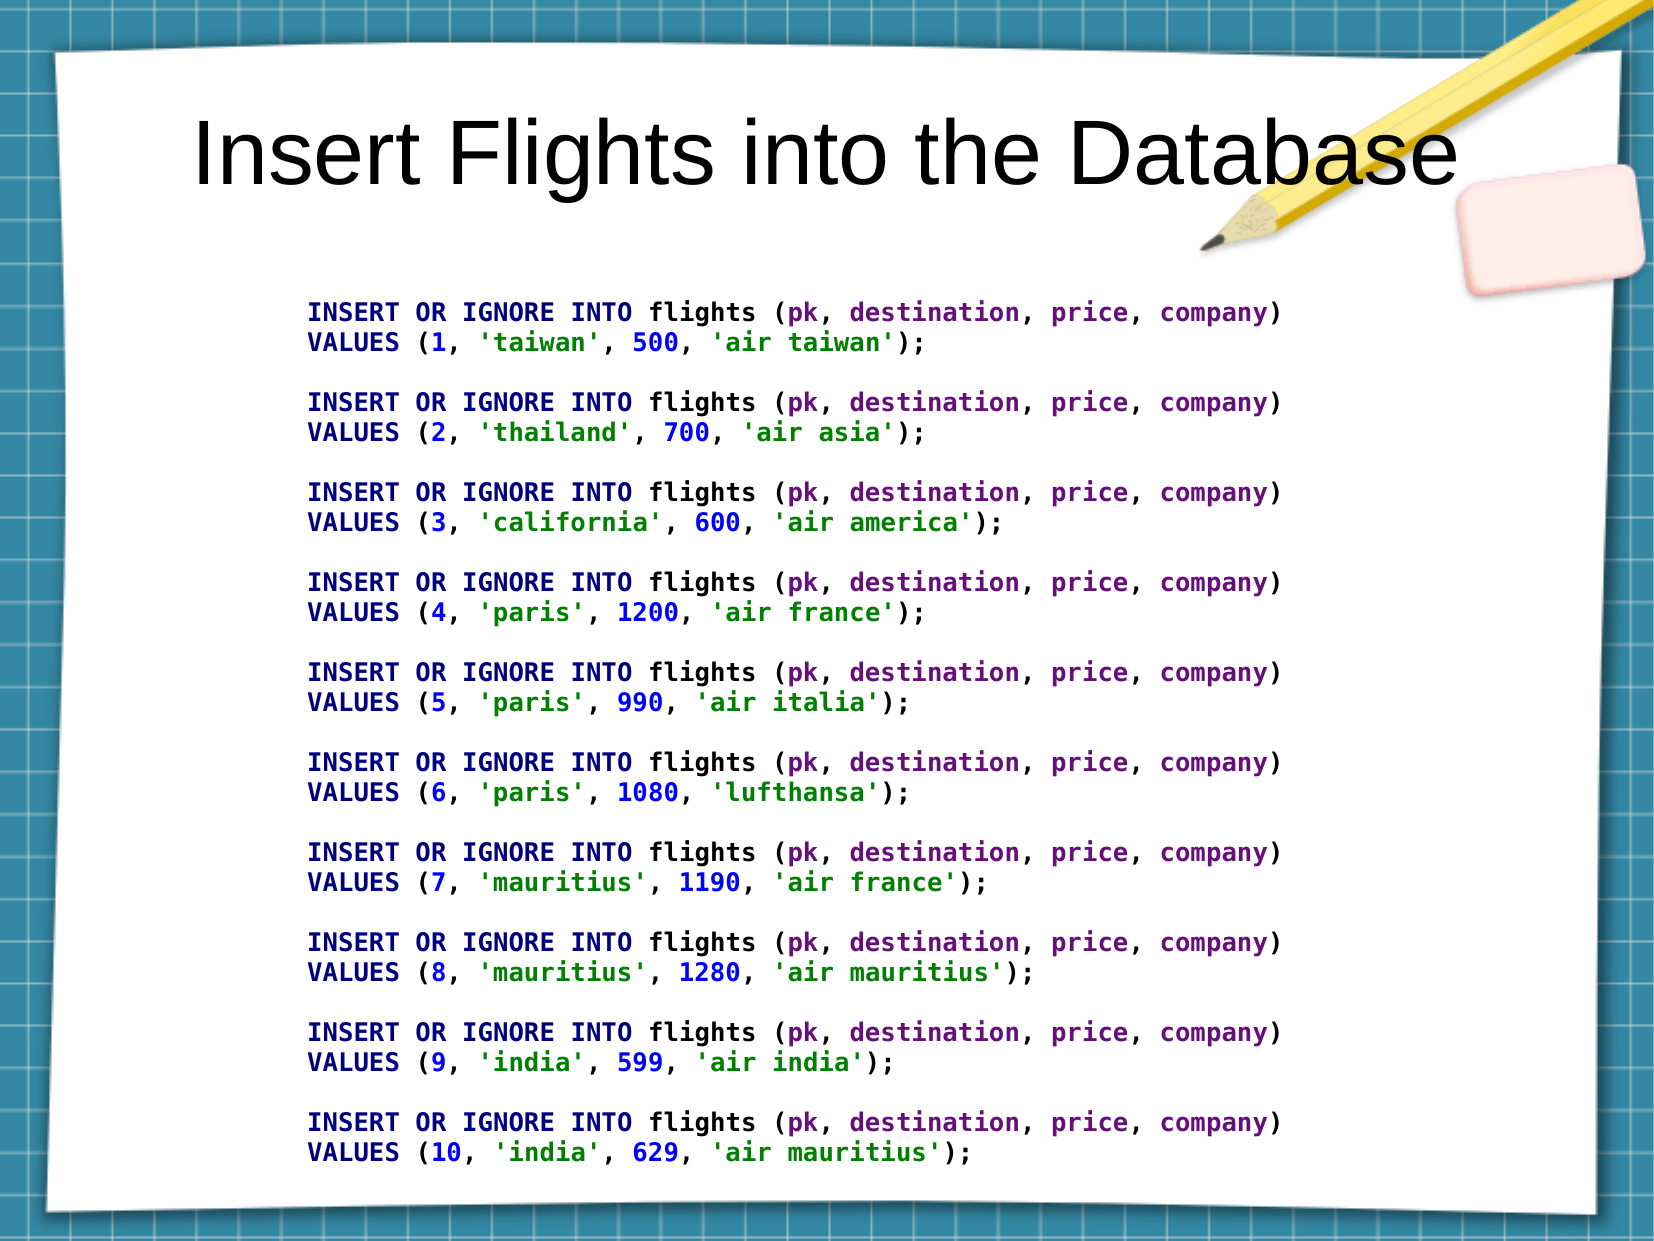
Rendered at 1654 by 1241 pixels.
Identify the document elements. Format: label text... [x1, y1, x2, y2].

picture [0, 0, 1654, 1241]
title Insert Flights into the Database [82, 49, 1571, 257]
list INSERT OR IGNORE INTO flights (pk, destination, price, company) VALUES (1, 'taiwan', 500, 'air taiwan'); INSERT OR IGNORE INTO flights (pk, destination, price, company) VALUES (2, 'thailand', 700, 'air asia'); INSERT OR IGNORE INTO flights (pk, destination, price, company) VALUES (3, 'california', 600, 'air america'); INSERT OR IGNORE INTO flights (pk, destination, price, company) VALUES (4, 'paris', 1200, 'air france'); INSERT OR IGNORE INTO flights (pk, destination, price, company) VALUES (5, 'paris', 990, 'air italia'); INSERT OR IGNORE INTO flights (pk, destination, price, company) VALUES (6, 'paris', 1080, 'lufthansa'); INSERT OR IGNORE INTO flights (pk, destination, price, company) VALUES (7, 'mauritius', 1190, 'air france'); INSERT OR IGNORE INTO flights (pk, destination, price, company) VALUES (8, 'mauritius', 1280, 'air mauritius'); INSERT OR IGNORE INTO flights (pk, destination, price, company) VALUES (9, 'india', 599, 'air india'); INSERT OR IGNORE INTO flights (pk, destination, price, company) VALUES (10, 'india', 629, 'air mauritius'); [307, 295, 1371, 1170]
